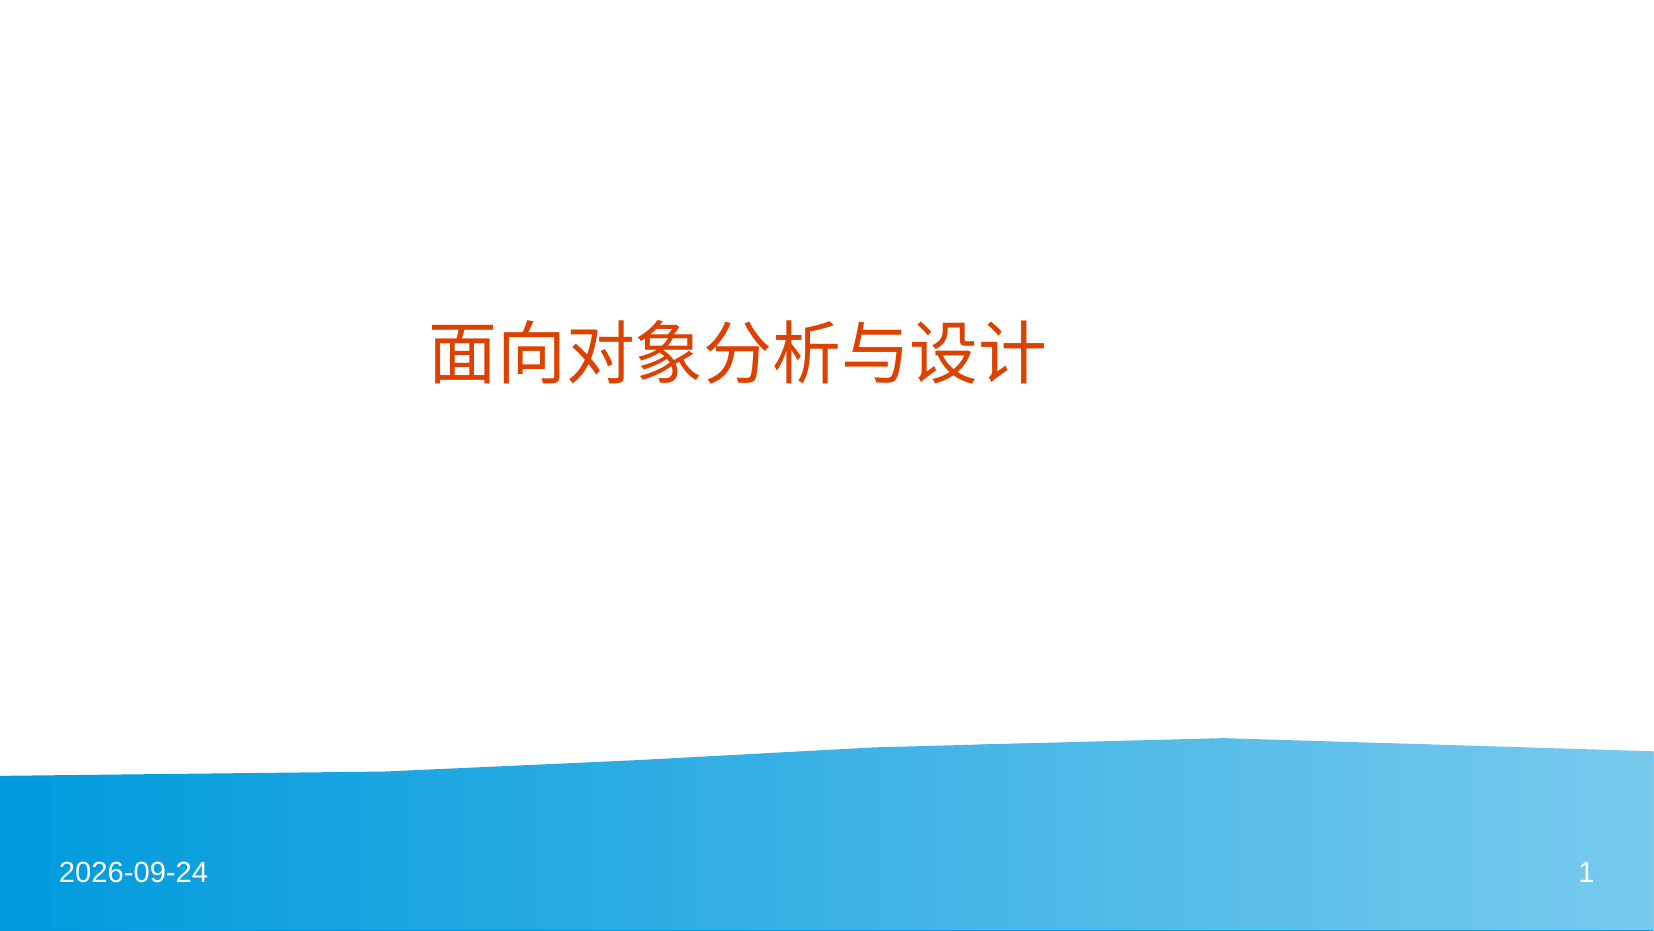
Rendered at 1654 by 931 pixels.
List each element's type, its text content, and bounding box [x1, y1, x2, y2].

title 面向对象分析与设计 [0, 265, 1477, 443]
